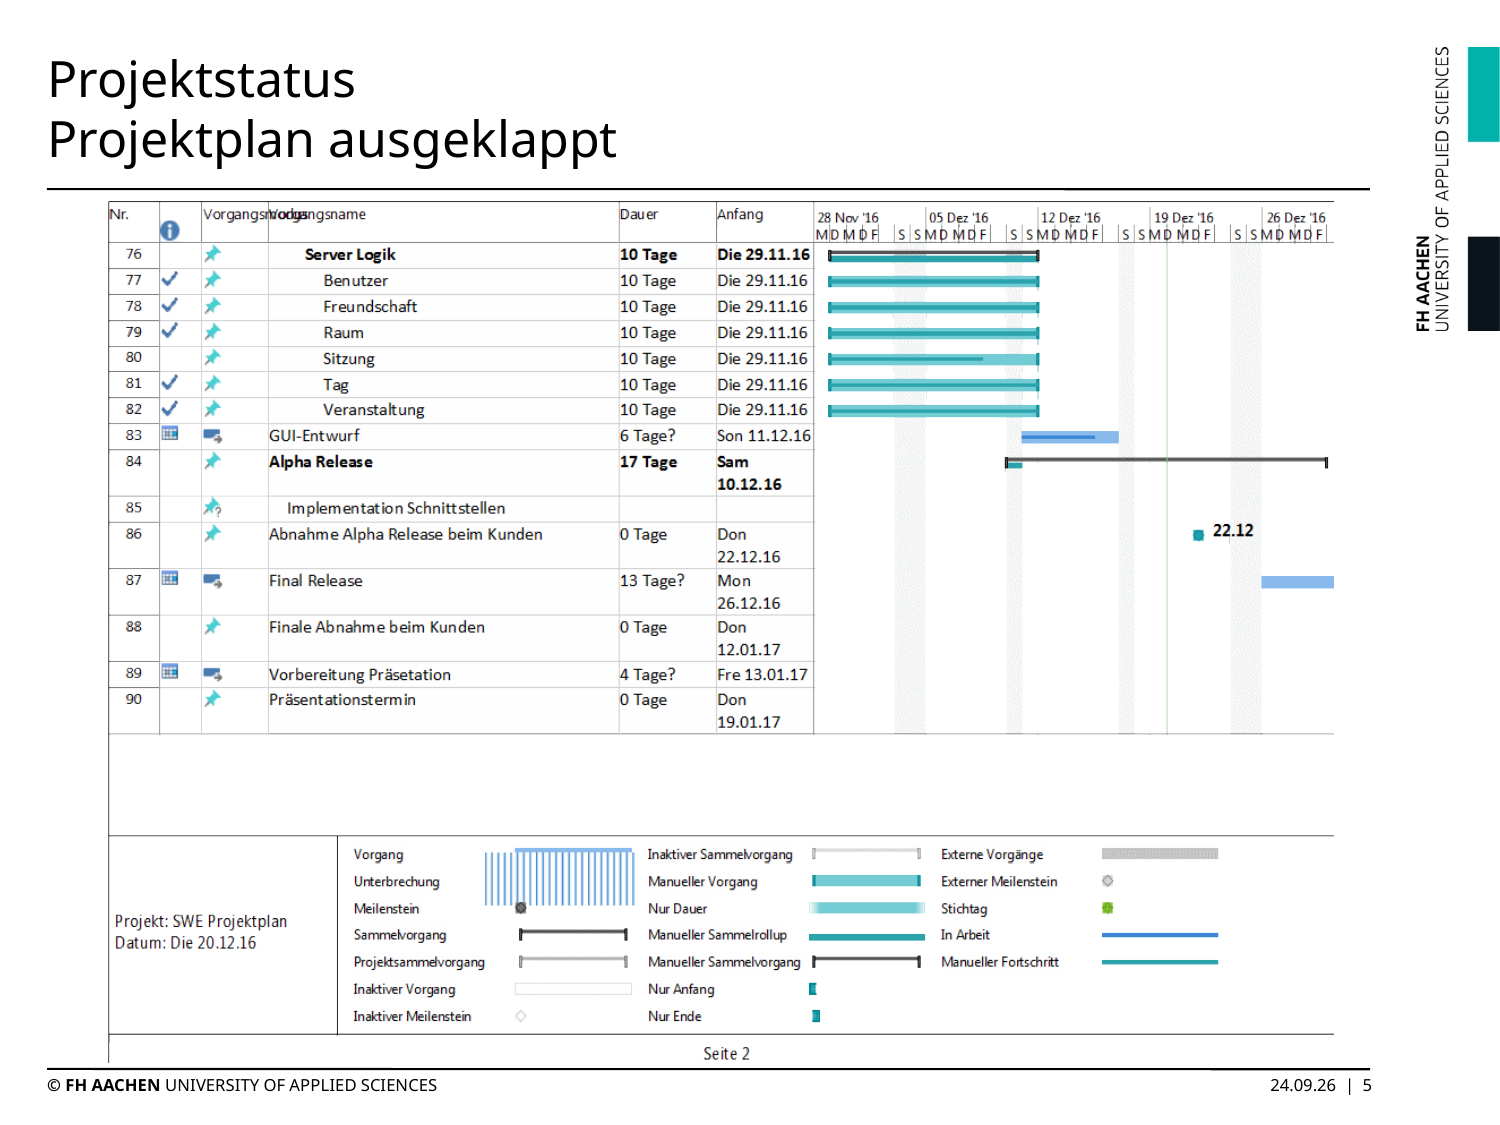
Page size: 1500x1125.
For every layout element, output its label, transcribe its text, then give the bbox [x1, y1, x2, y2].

picture [1404, 47, 1500, 331]
title Projektstatus Projektplan ausgeklappt [47, 47, 1370, 166]
picture [106, 200, 1334, 1063]
